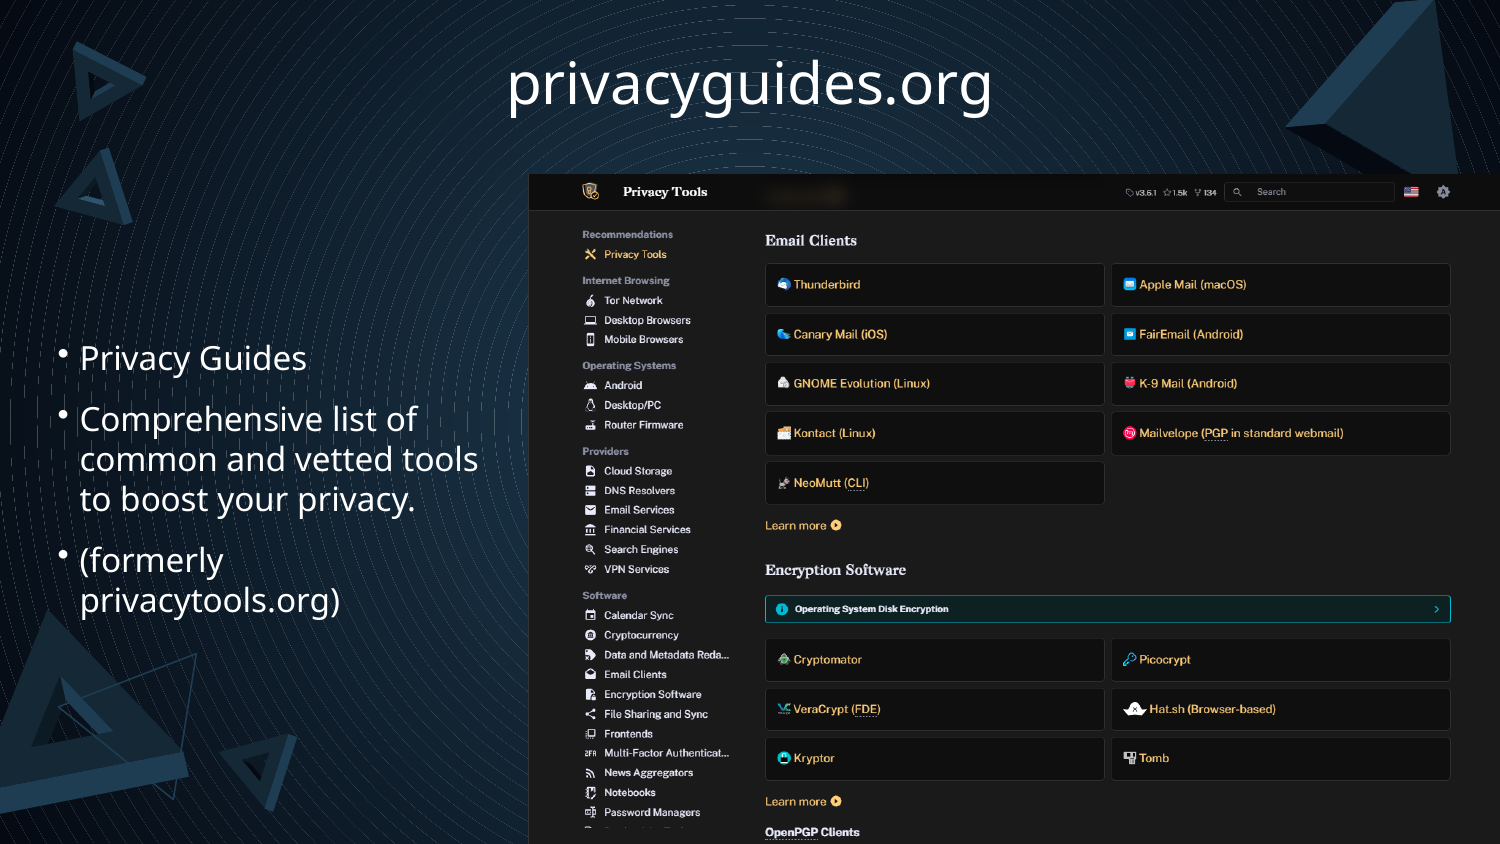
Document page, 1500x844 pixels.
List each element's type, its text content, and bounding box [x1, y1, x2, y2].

picture [528, 174, 1500, 844]
list Privacy Guides Comprehensive list of common and vetted tools to boost your privacy. (formerly privacytools.org) [34, 175, 507, 782]
title privacyguides.org [116, 57, 1383, 106]
